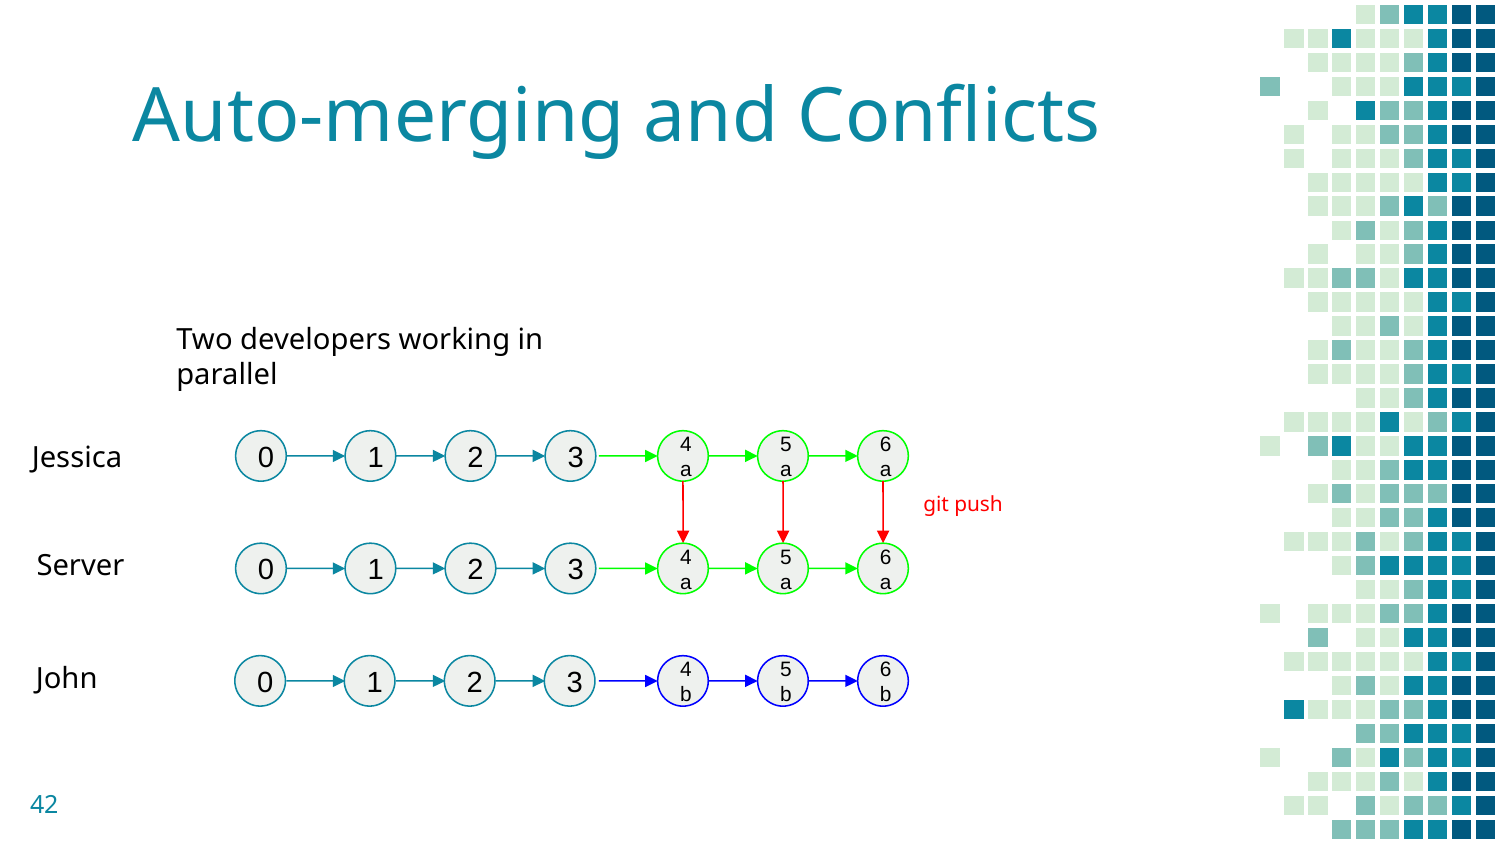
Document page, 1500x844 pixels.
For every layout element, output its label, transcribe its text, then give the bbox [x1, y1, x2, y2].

text_box 3 [544, 655, 595, 707]
text_box 2 [445, 543, 496, 594]
text_box 1 [345, 543, 396, 594]
text_box 6a [857, 543, 909, 594]
text_box 6b [857, 655, 909, 707]
text_box 5b [757, 655, 809, 707]
text_box 4a [657, 430, 709, 482]
text_box 5a [757, 430, 809, 482]
text_box 3 [545, 430, 596, 482]
text_box git push [908, 475, 1283, 531]
text_box John [20, 643, 205, 709]
text_box 4a [657, 543, 709, 594]
text_box 2 [444, 655, 495, 707]
text_box 5a [757, 543, 809, 594]
text_box 3 [545, 543, 596, 594]
text_box 0 [234, 655, 286, 707]
text_box 6a [857, 430, 909, 482]
text_box 0 [235, 430, 287, 482]
text_box Server [21, 531, 206, 597]
text_box Two developers working in parallel [161, 305, 640, 406]
text_box Jessica [16, 423, 201, 489]
text_box 1 [344, 655, 395, 707]
title Auto-merging and Conflicts [117, 121, 1227, 262]
slide_number <number> [15, 773, 105, 838]
text_box 1 [345, 430, 396, 482]
text_box 4b [657, 655, 709, 707]
text_box 0 [235, 543, 287, 594]
text_box 2 [445, 430, 496, 482]
